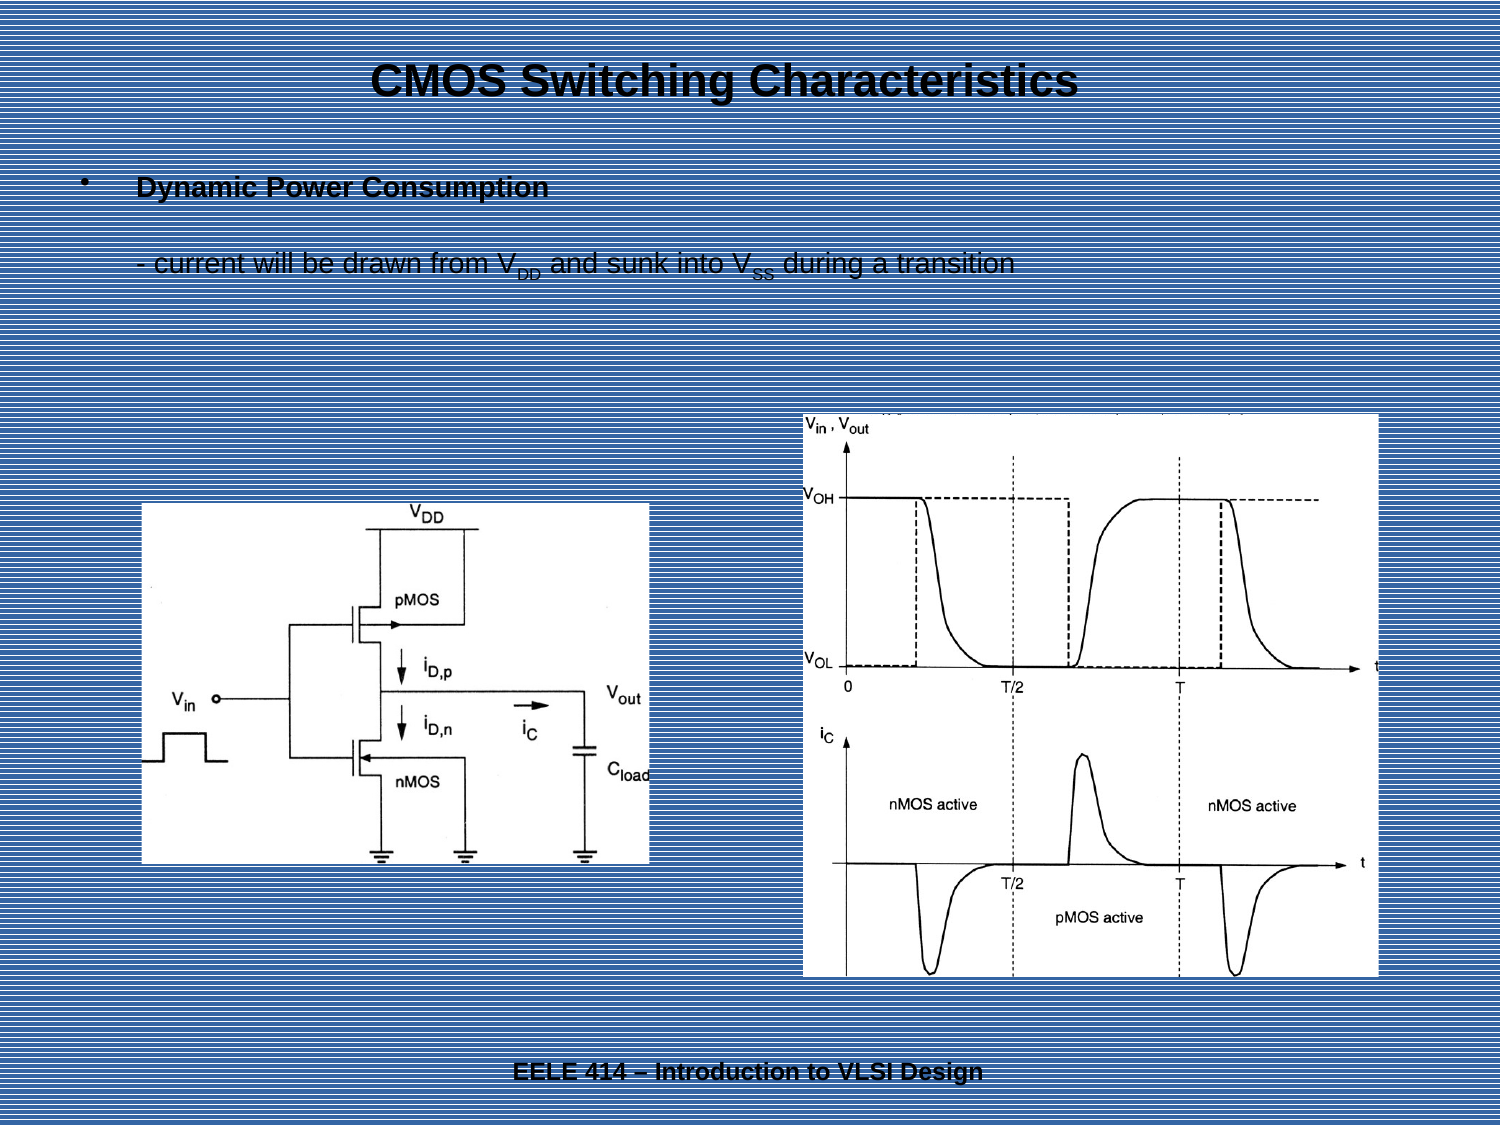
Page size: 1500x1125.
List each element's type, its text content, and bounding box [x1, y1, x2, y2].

list Dynamic Power Consumption - current will be drawn from VDD and sunk into VSS during a transition [64, 160, 1471, 988]
picture [803, 414, 1379, 977]
title CMOS Switching Characteristics [87, 37, 1363, 120]
picture [141, 503, 650, 864]
